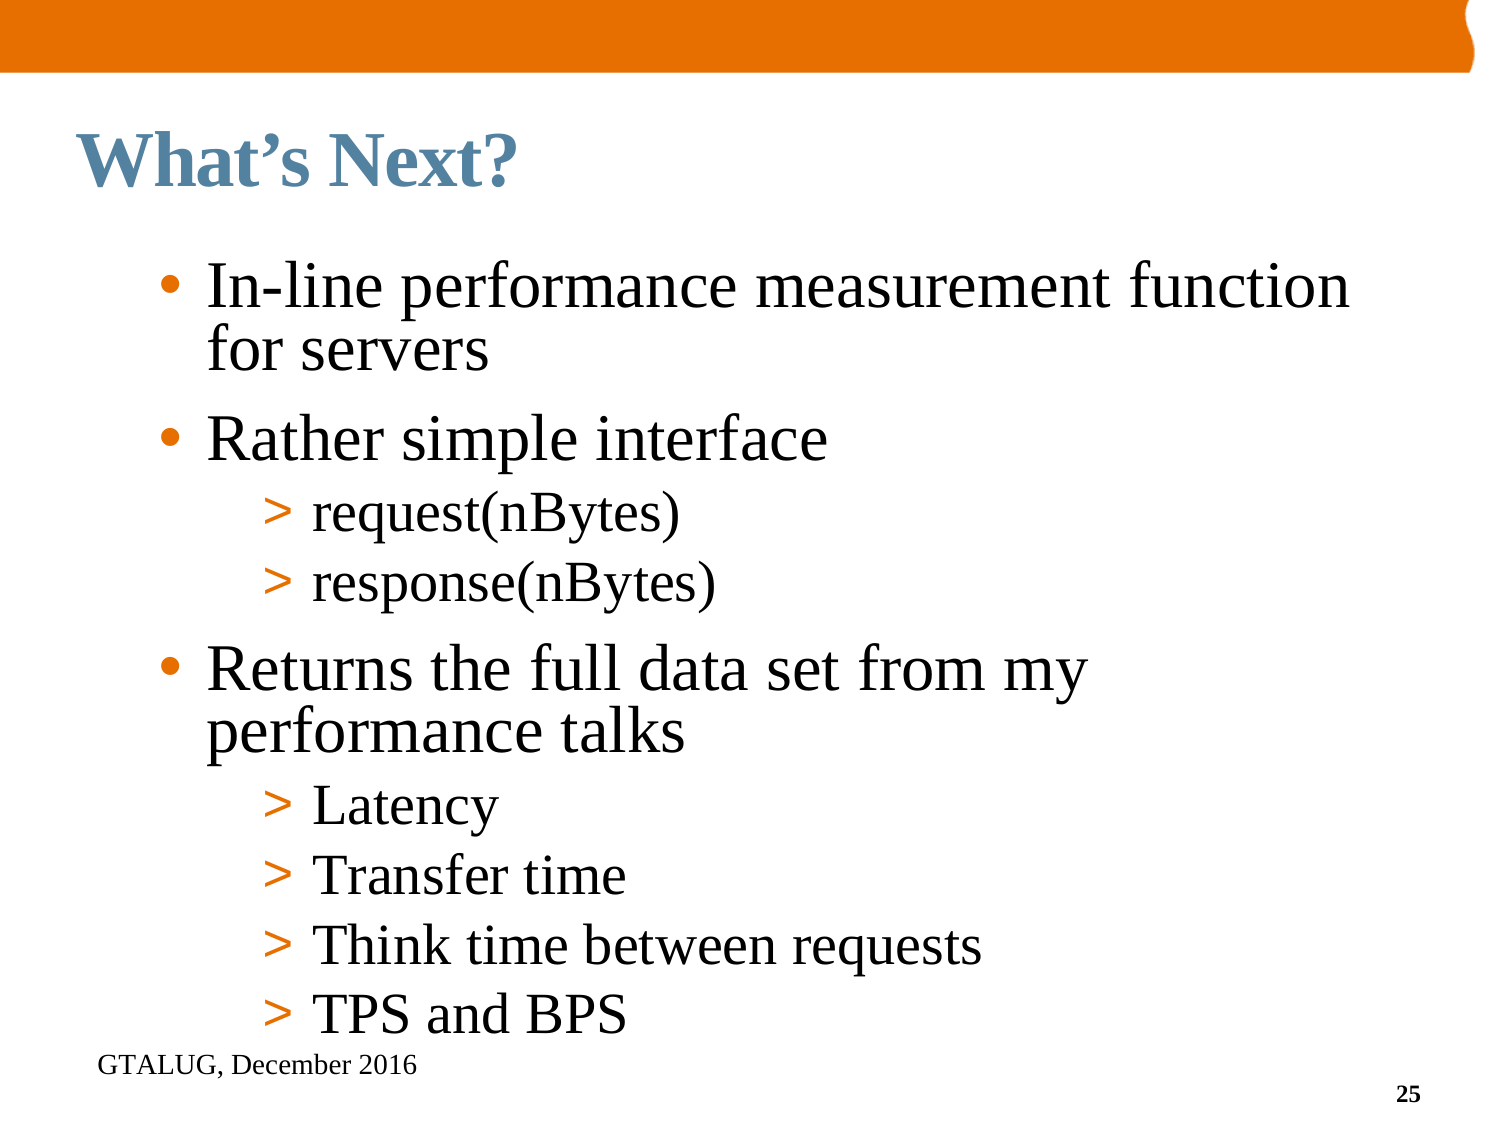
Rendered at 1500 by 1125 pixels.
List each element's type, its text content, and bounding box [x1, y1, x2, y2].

list In-line performance measurement function for servers Rather simple interface request(nBytes) response(nBytes) Returns the full data set from my performance talks Latency Transfer time Think time between requests TPS and BPS [64, 257, 1402, 1057]
title What’s Next? [75, 122, 1438, 228]
picture [0, 0, 1500, 75]
